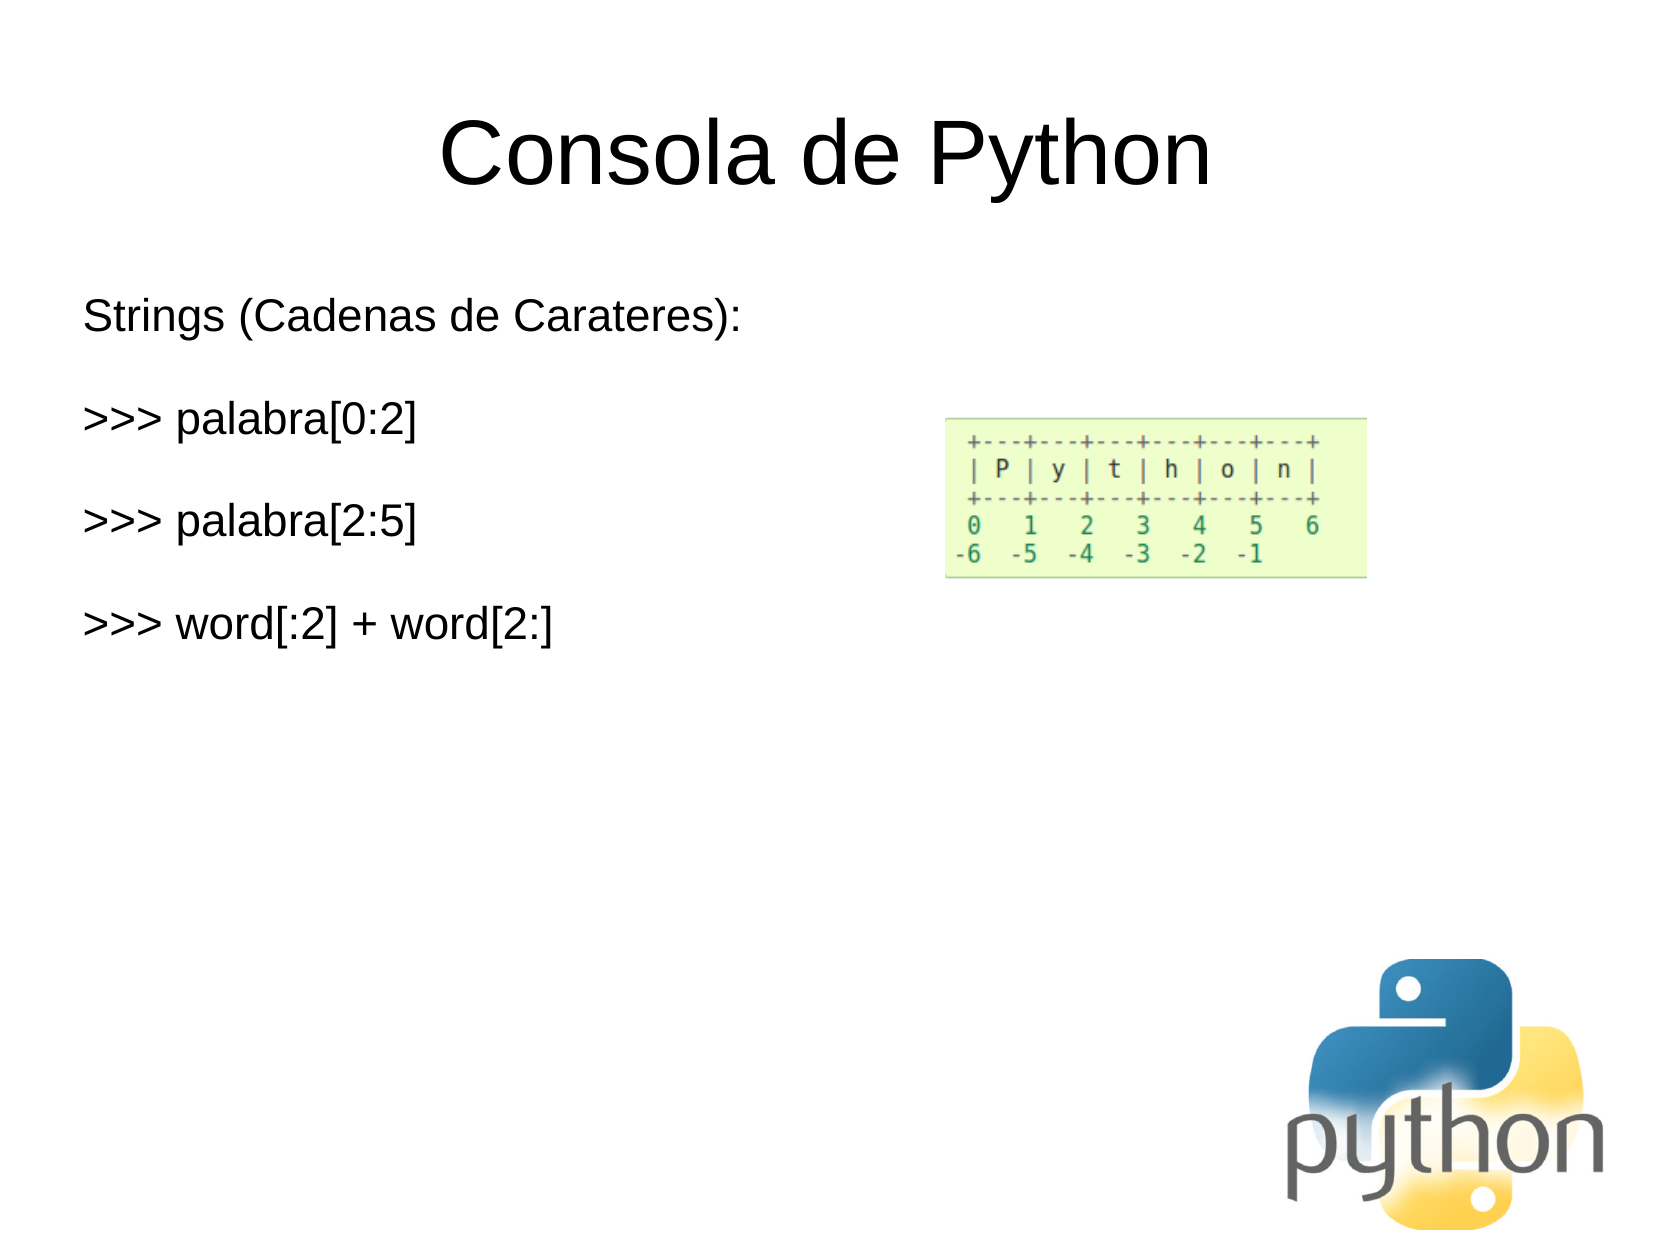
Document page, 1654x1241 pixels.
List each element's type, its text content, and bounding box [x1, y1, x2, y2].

subtitle Strings (Cadenas de Carateres): >>> palabra[0:2] >>> palabra[2:5] >>> word[:2] + word[2:] [82, 290, 1571, 1010]
title Consola de Python [82, 49, 1571, 257]
picture [1245, 959, 1646, 1231]
picture [945, 404, 1367, 588]
